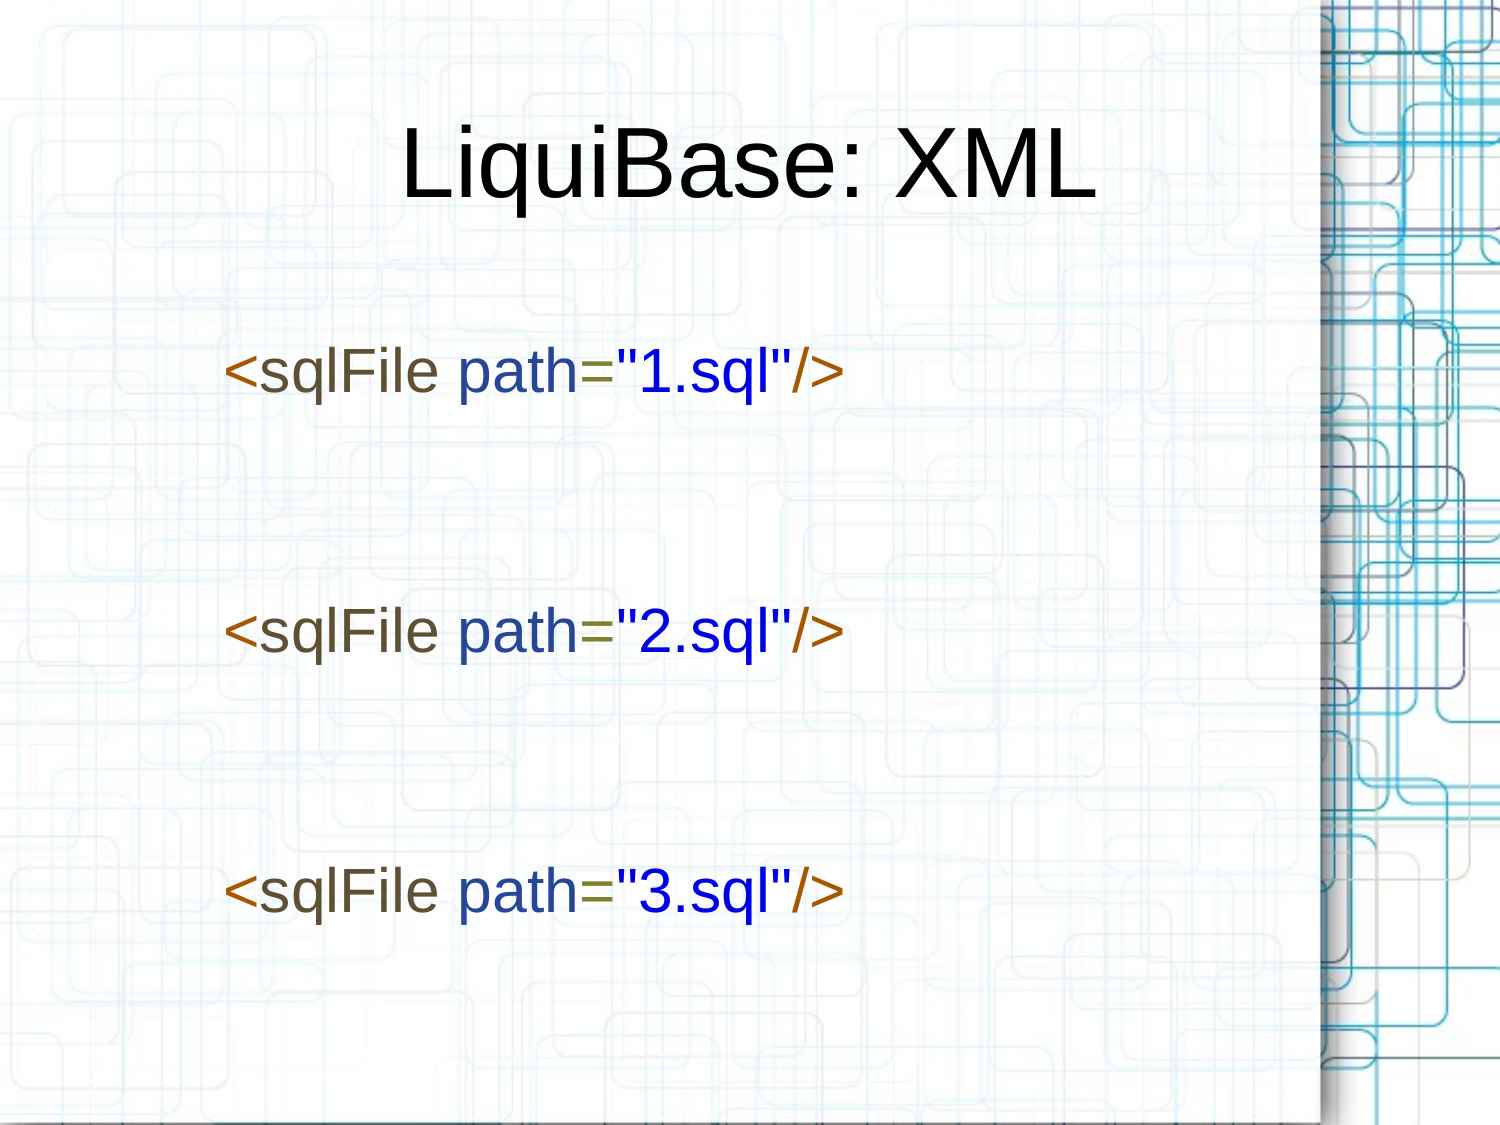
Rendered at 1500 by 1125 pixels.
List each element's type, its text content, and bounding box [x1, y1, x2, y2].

title LiquiBase: XML [75, 45, 1425, 233]
text_box <sqlFile path="1.sql"/> <sqlFile path="2.sql"/> <sqlFile path="3.sql"/> [133, 240, 1367, 1100]
picture [0, 0, 1500, 1125]
